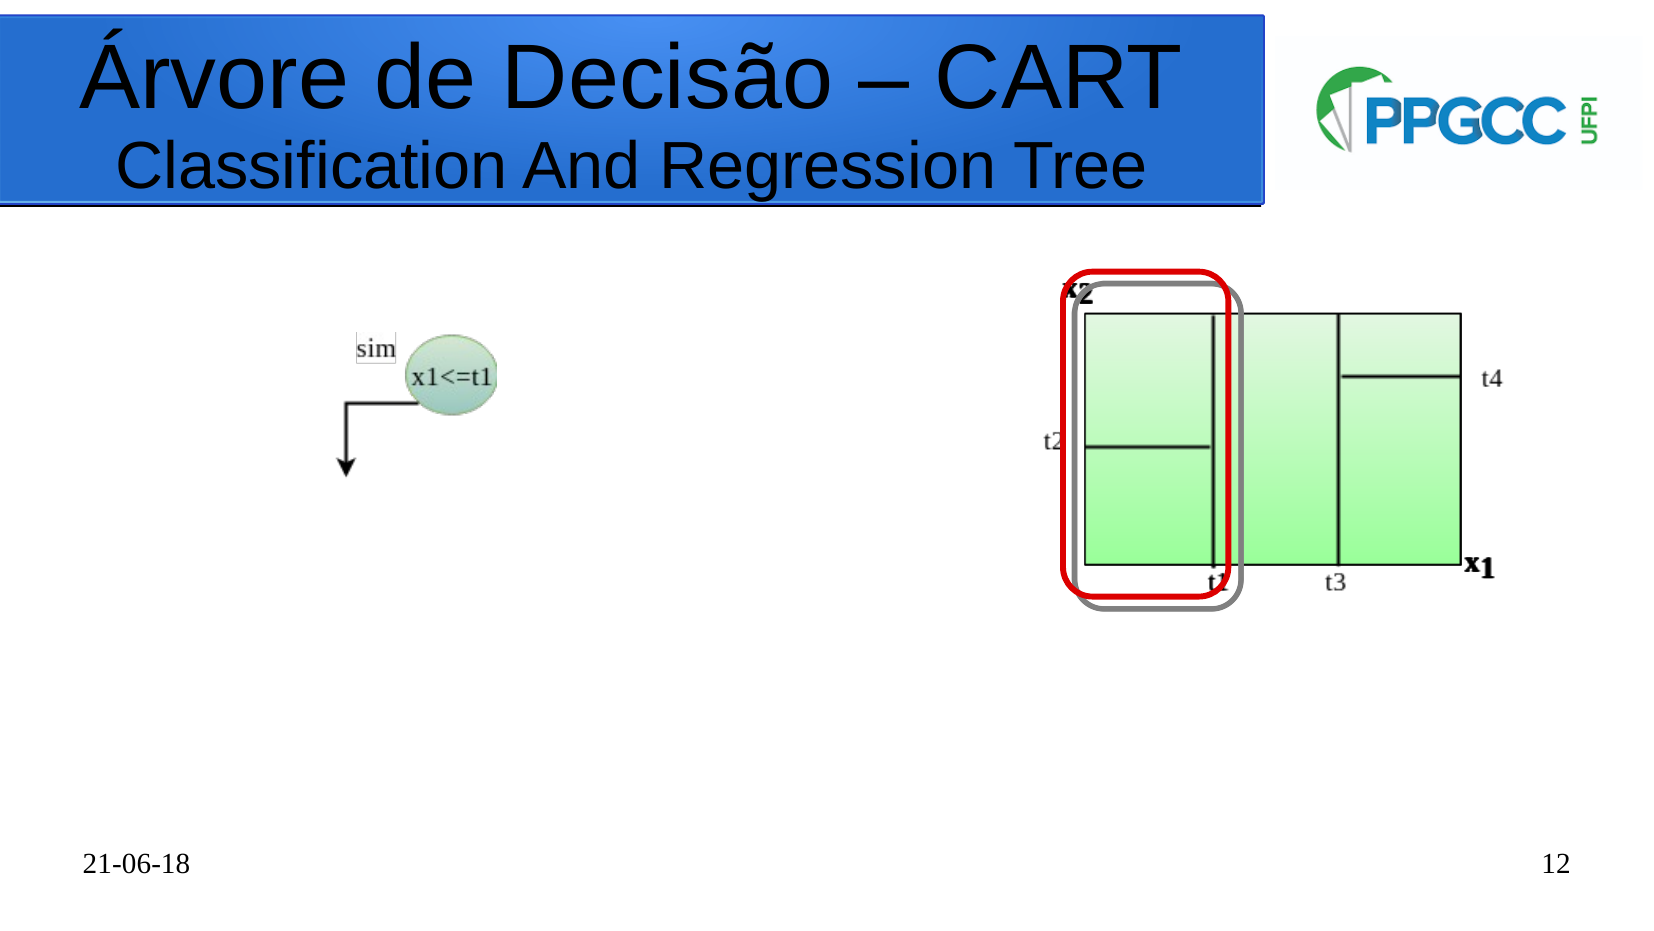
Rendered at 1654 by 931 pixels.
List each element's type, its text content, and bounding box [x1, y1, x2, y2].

title Árvore de Decisão – CART Classification And Regression Tree [11, 26, 1252, 203]
picture [1078, 287, 1225, 593]
picture [1275, 36, 1643, 190]
picture [1066, 275, 1213, 580]
picture [333, 332, 497, 491]
picture [1213, 271, 1524, 597]
picture [1022, 271, 1078, 597]
picture [1214, 298, 1238, 597]
